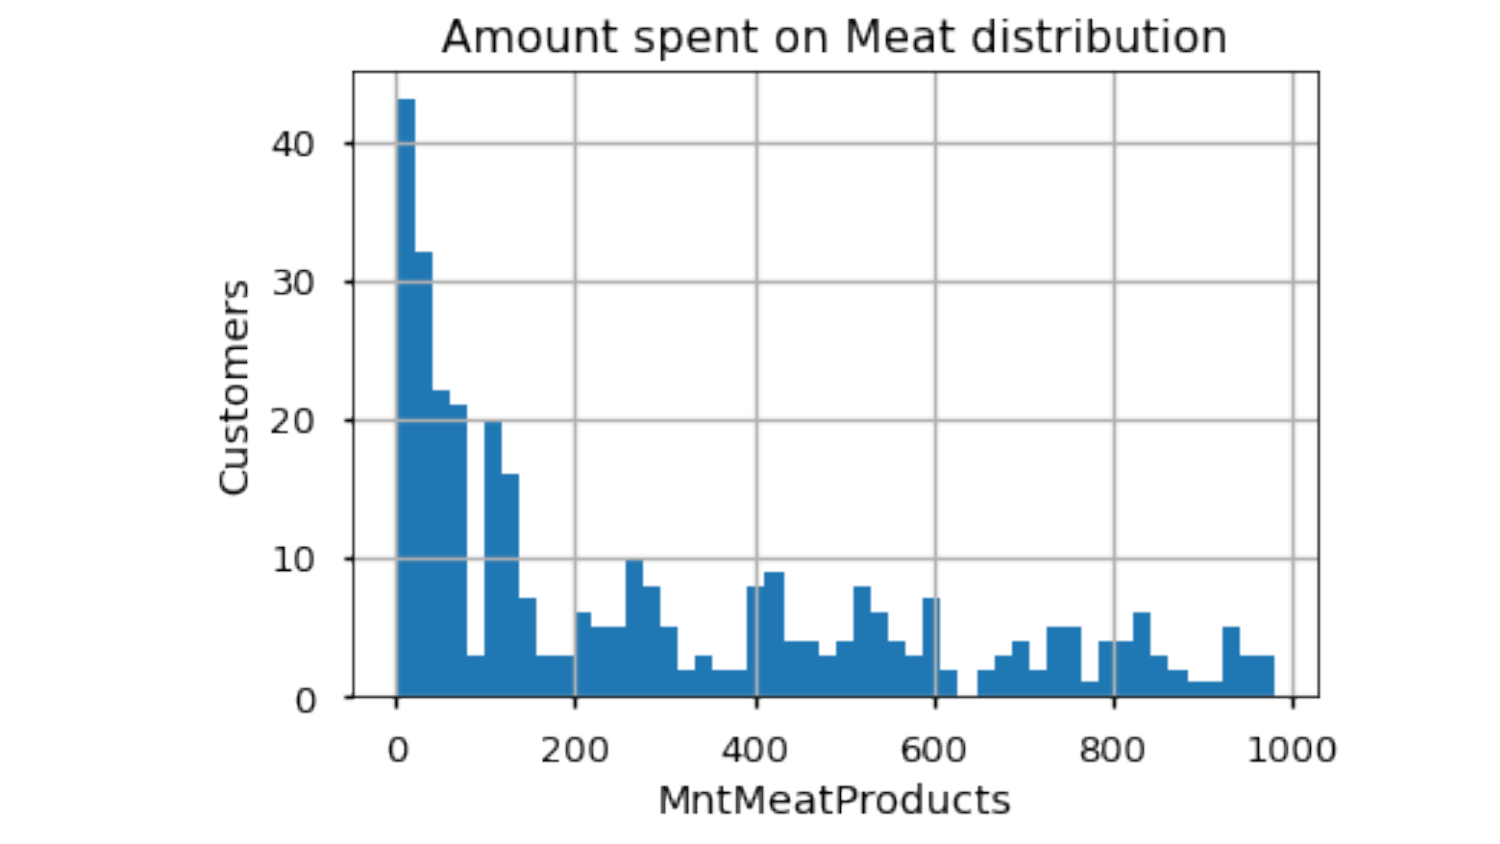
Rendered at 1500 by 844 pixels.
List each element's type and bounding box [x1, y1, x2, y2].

picture [197, 0, 1359, 844]
